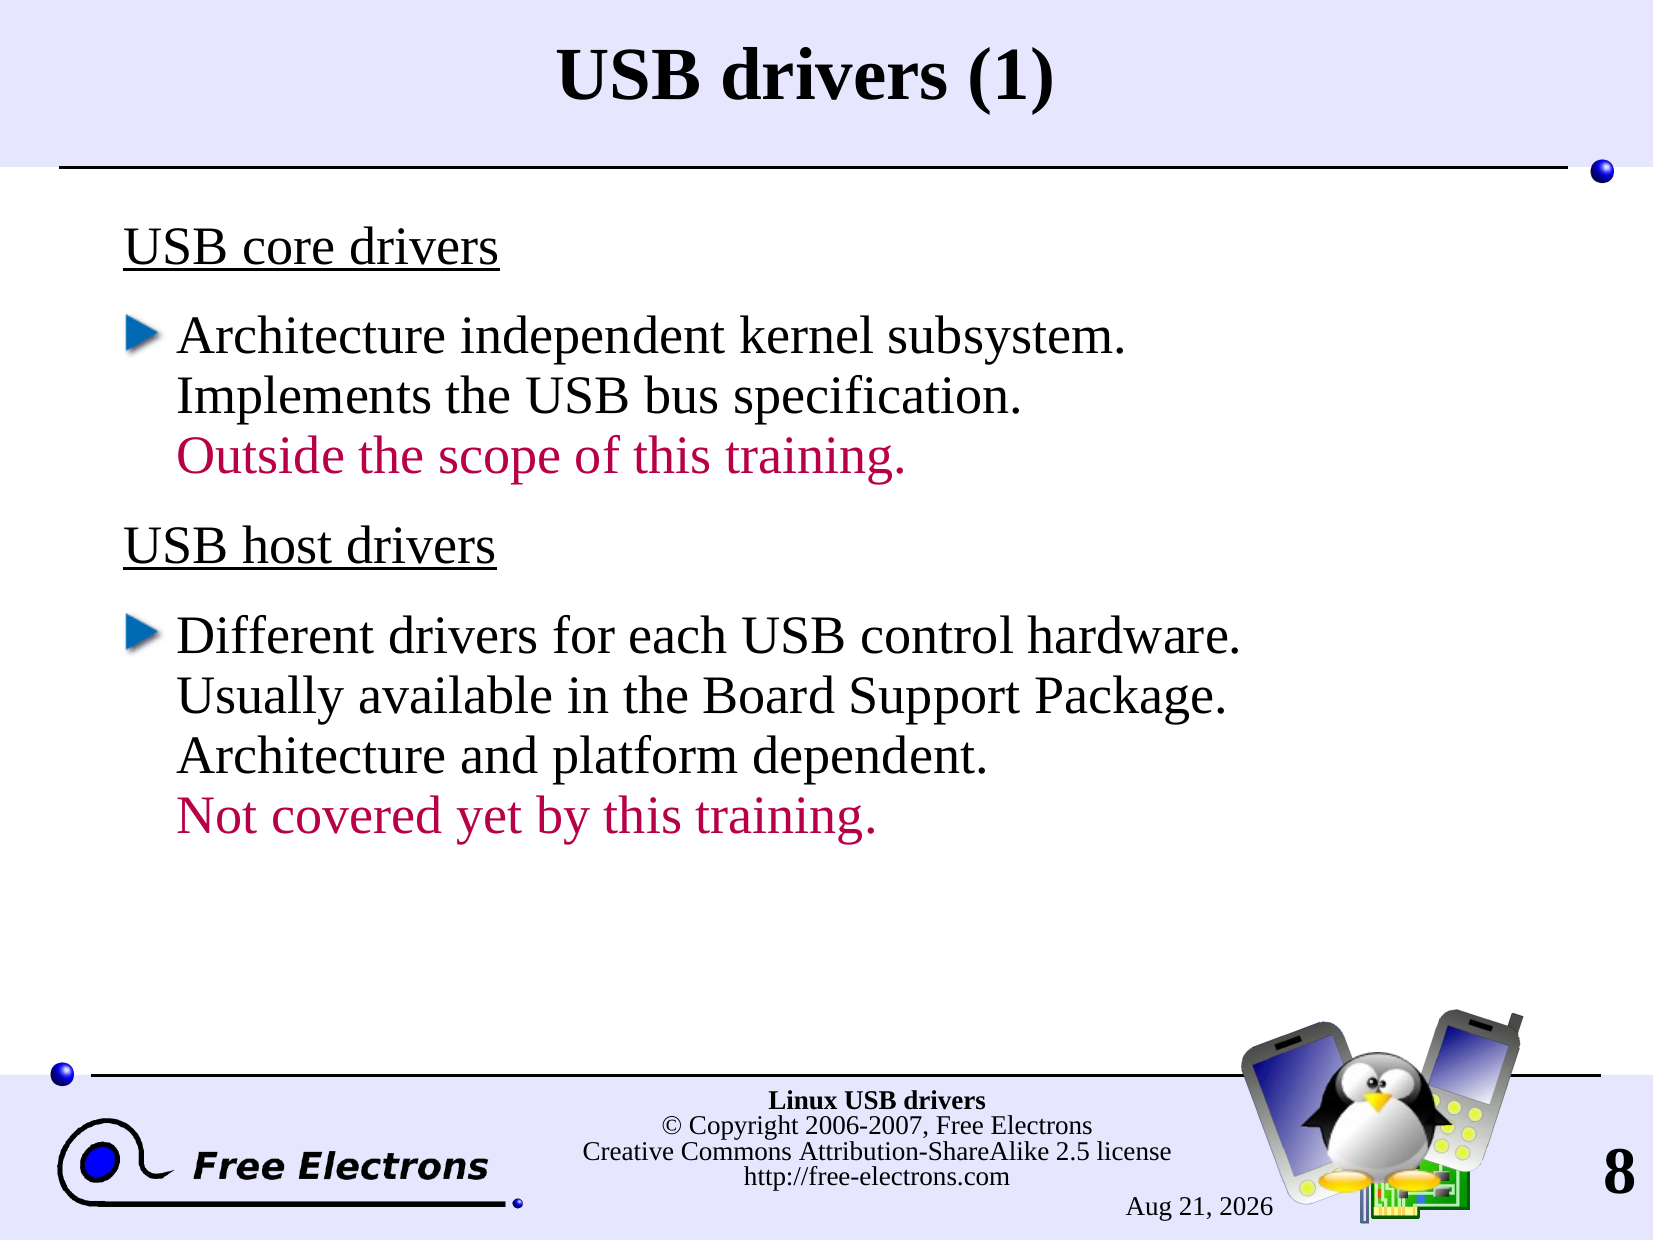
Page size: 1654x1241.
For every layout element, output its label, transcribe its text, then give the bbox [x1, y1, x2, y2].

title USB drivers (1) [60, 25, 1551, 124]
list USB core drivers Architecture independent kernel subsystem. Implements the USB bus specification. Outside the scope of this training. USB host drivers Different drivers for each USB control hardware. Usually available in the Board Support Package. Architecture and platform dependent. Not covered yet by this training. [105, 216, 1518, 895]
picture [50, 1107, 527, 1216]
picture [1225, 983, 1538, 1241]
